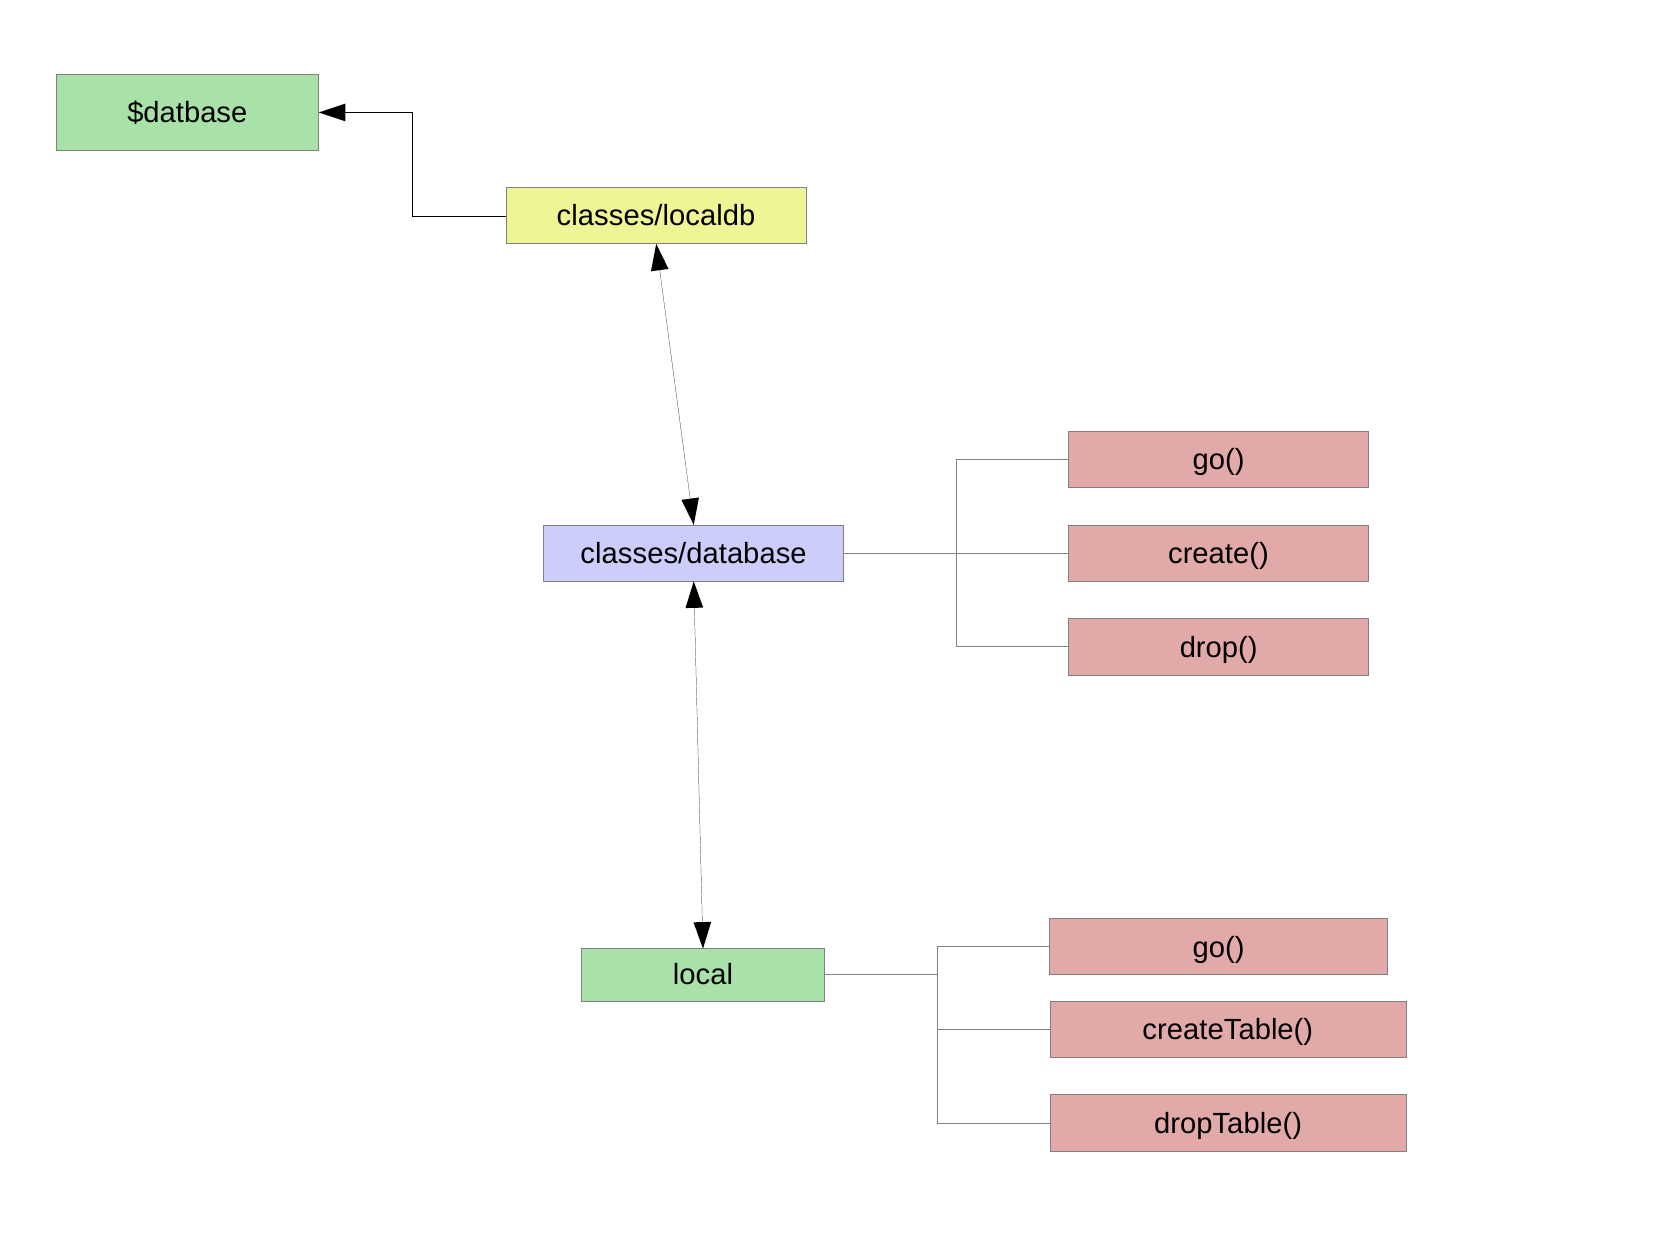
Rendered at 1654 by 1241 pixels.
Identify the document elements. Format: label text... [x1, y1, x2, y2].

text_box drop() [1068, 618, 1369, 676]
text_box create() [1068, 525, 1369, 582]
text_box createTable() [1050, 1001, 1407, 1058]
text_box go() [1049, 918, 1388, 975]
text_box go() [1068, 431, 1369, 488]
text_box dropTable() [1050, 1094, 1407, 1152]
text_box $datbase [56, 74, 319, 151]
text_box classes/database [543, 525, 844, 582]
text_box classes/localdb [506, 187, 807, 244]
text_box local [581, 948, 825, 1002]
